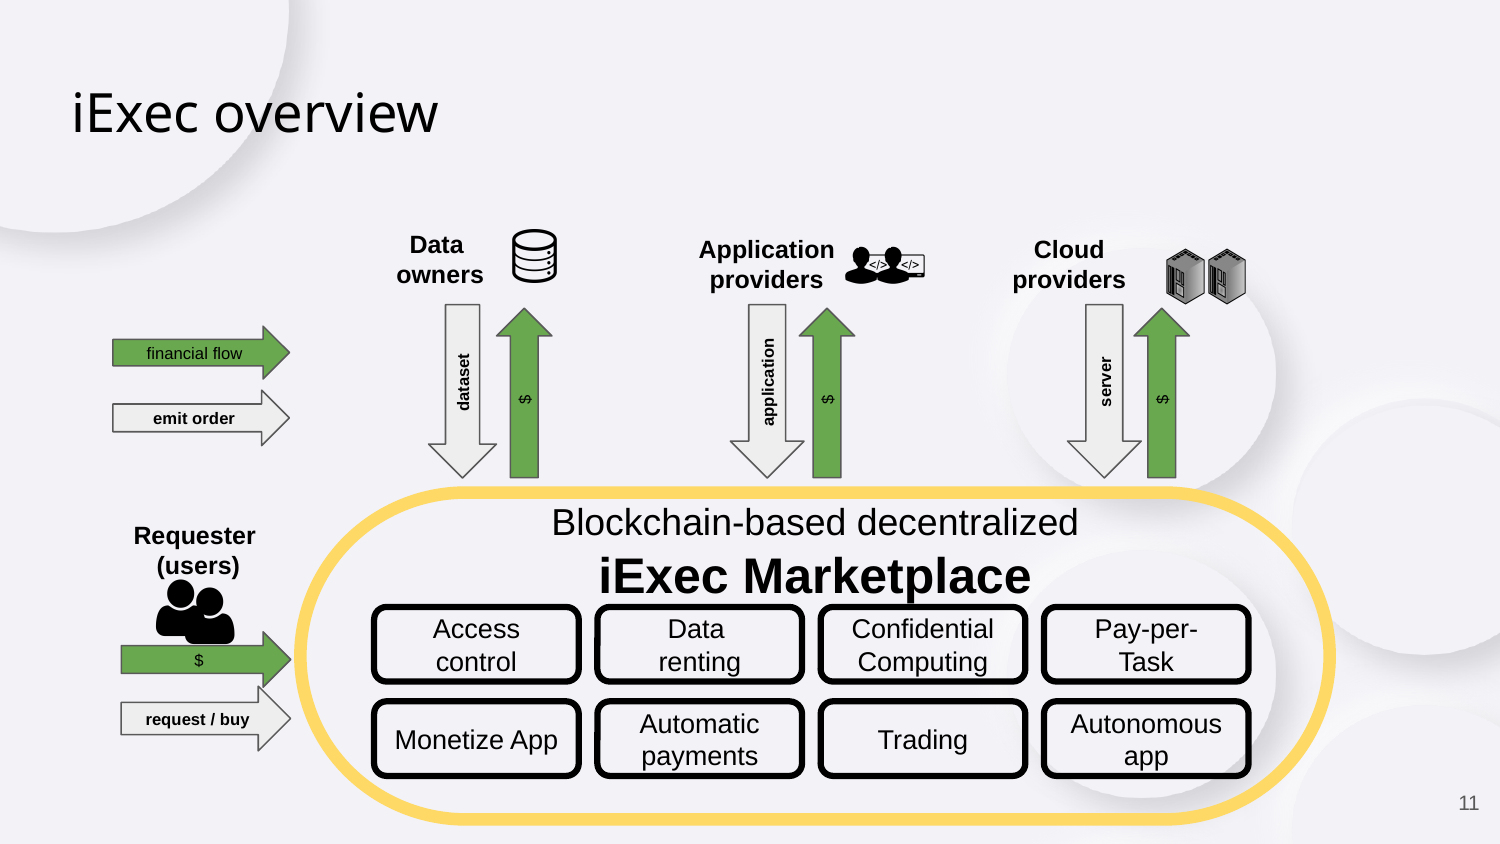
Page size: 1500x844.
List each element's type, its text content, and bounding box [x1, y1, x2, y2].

text_box Blockchain-based decentralized iExec Marketplace [300, 492, 1330, 820]
text_box Cloud providers [984, 218, 1154, 353]
text_box server [1067, 353, 1142, 478]
text_box Monetize App [374, 701, 579, 776]
text_box Data owners [337, 213, 543, 299]
text_box $ [496, 308, 552, 478]
text_box Trading [820, 701, 1026, 776]
text_box <numéro> [1415, 769, 1495, 834]
picture [0, 0, 1500, 844]
text_box Data renting [597, 606, 803, 682]
text_box $ [799, 308, 855, 478]
text_box iExec overview [56, 63, 1444, 158]
text_box emit order [112, 390, 290, 446]
text_box $ [1134, 308, 1190, 478]
text_box Autonomous app [1043, 701, 1249, 776]
text_box request / buy [121, 686, 291, 751]
text_box Access control [374, 606, 579, 682]
text_box application [730, 304, 805, 478]
text_box Pay-per- Task [1043, 606, 1249, 682]
text_box Automatic payments [597, 701, 803, 776]
text_box Confidential Computing [820, 606, 1026, 682]
text_box $ [121, 631, 291, 688]
text_box Application providers [667, 218, 867, 304]
text_box financial flow [112, 326, 290, 380]
text_box Requester (users) [105, 504, 291, 570]
text_box dataset [428, 304, 497, 478]
